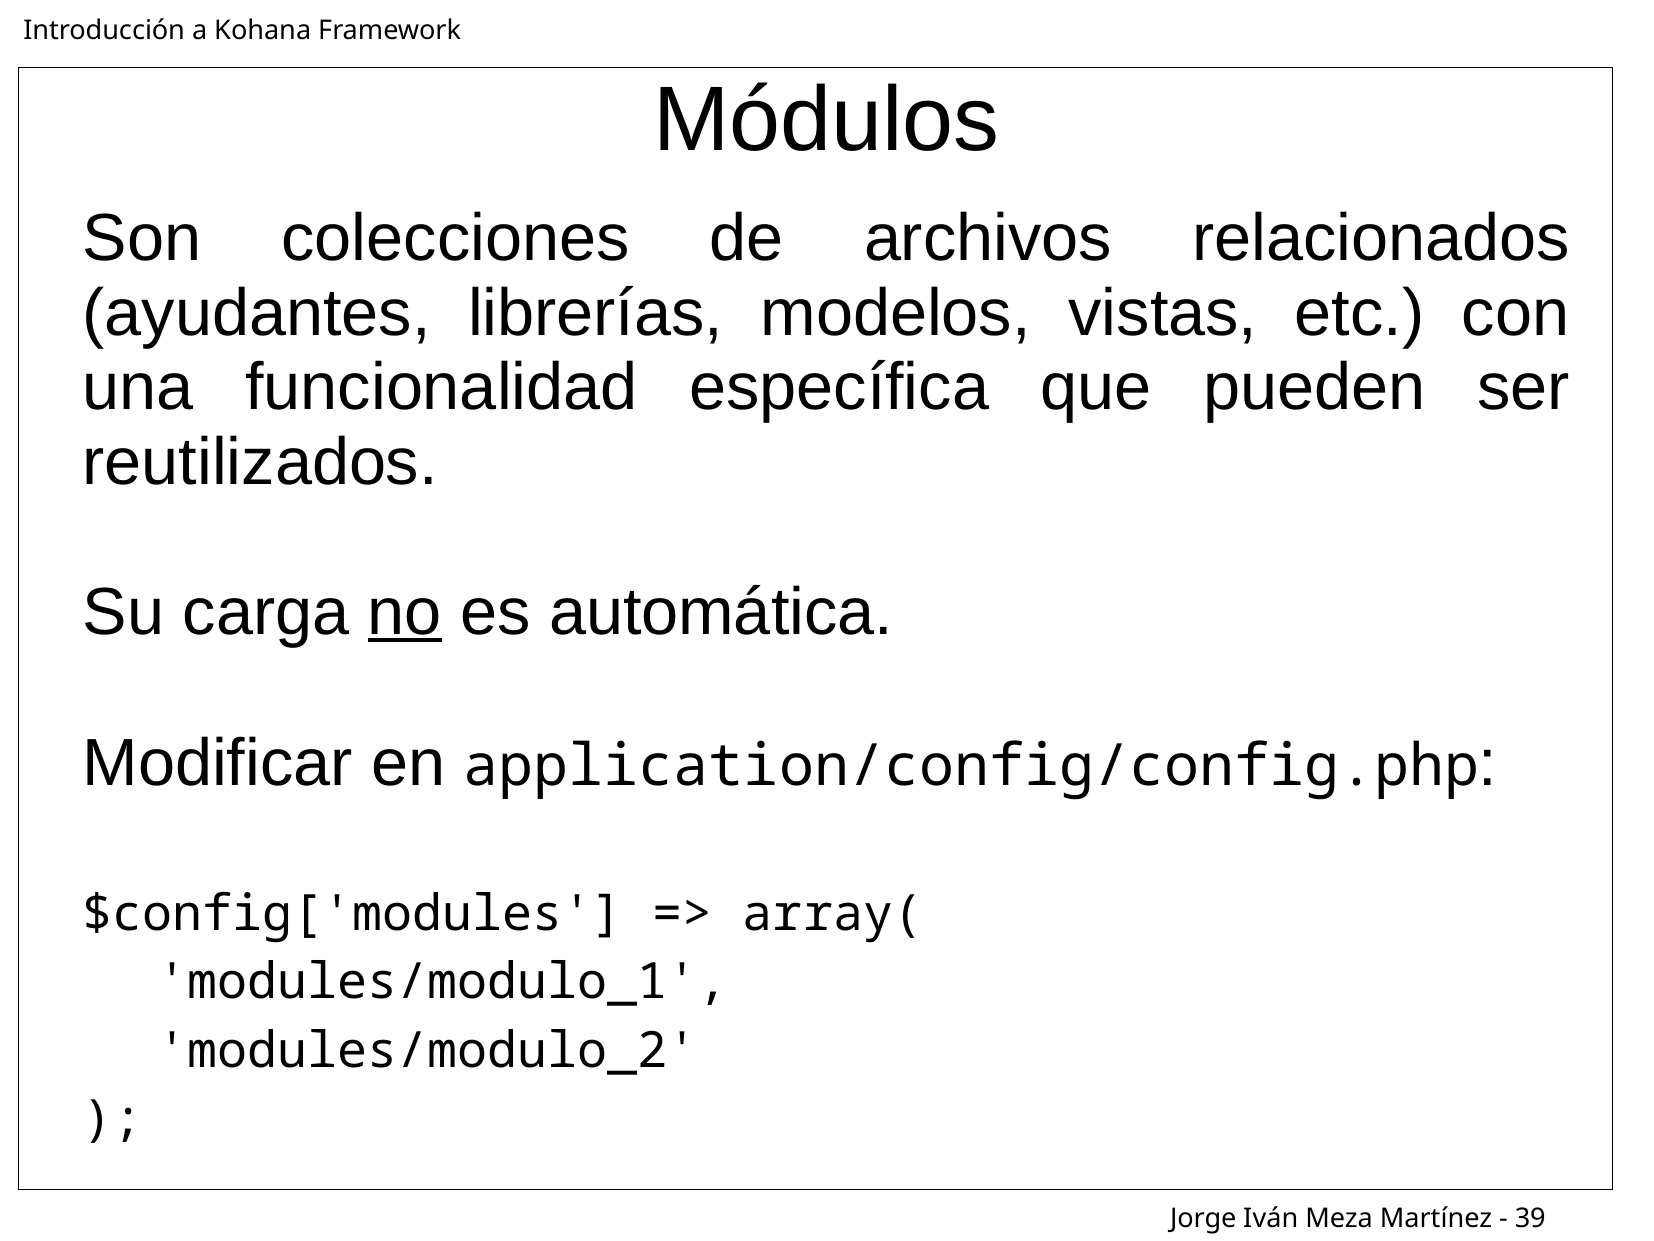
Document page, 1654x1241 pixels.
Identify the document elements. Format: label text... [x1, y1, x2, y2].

title Módulos [82, 56, 1571, 181]
subtitle Son colecciones de archivos relacionados (ayudantes, librerías, modelos, vistas, etc.) con una funcionalidad específica que pueden ser reutilizados. Su carga no es automática. Modificar en application/config/config.php: $config['modules'] => array( 'modules/modulo_1', 'modules/modulo_2' ); [82, 185, 1571, 1165]
